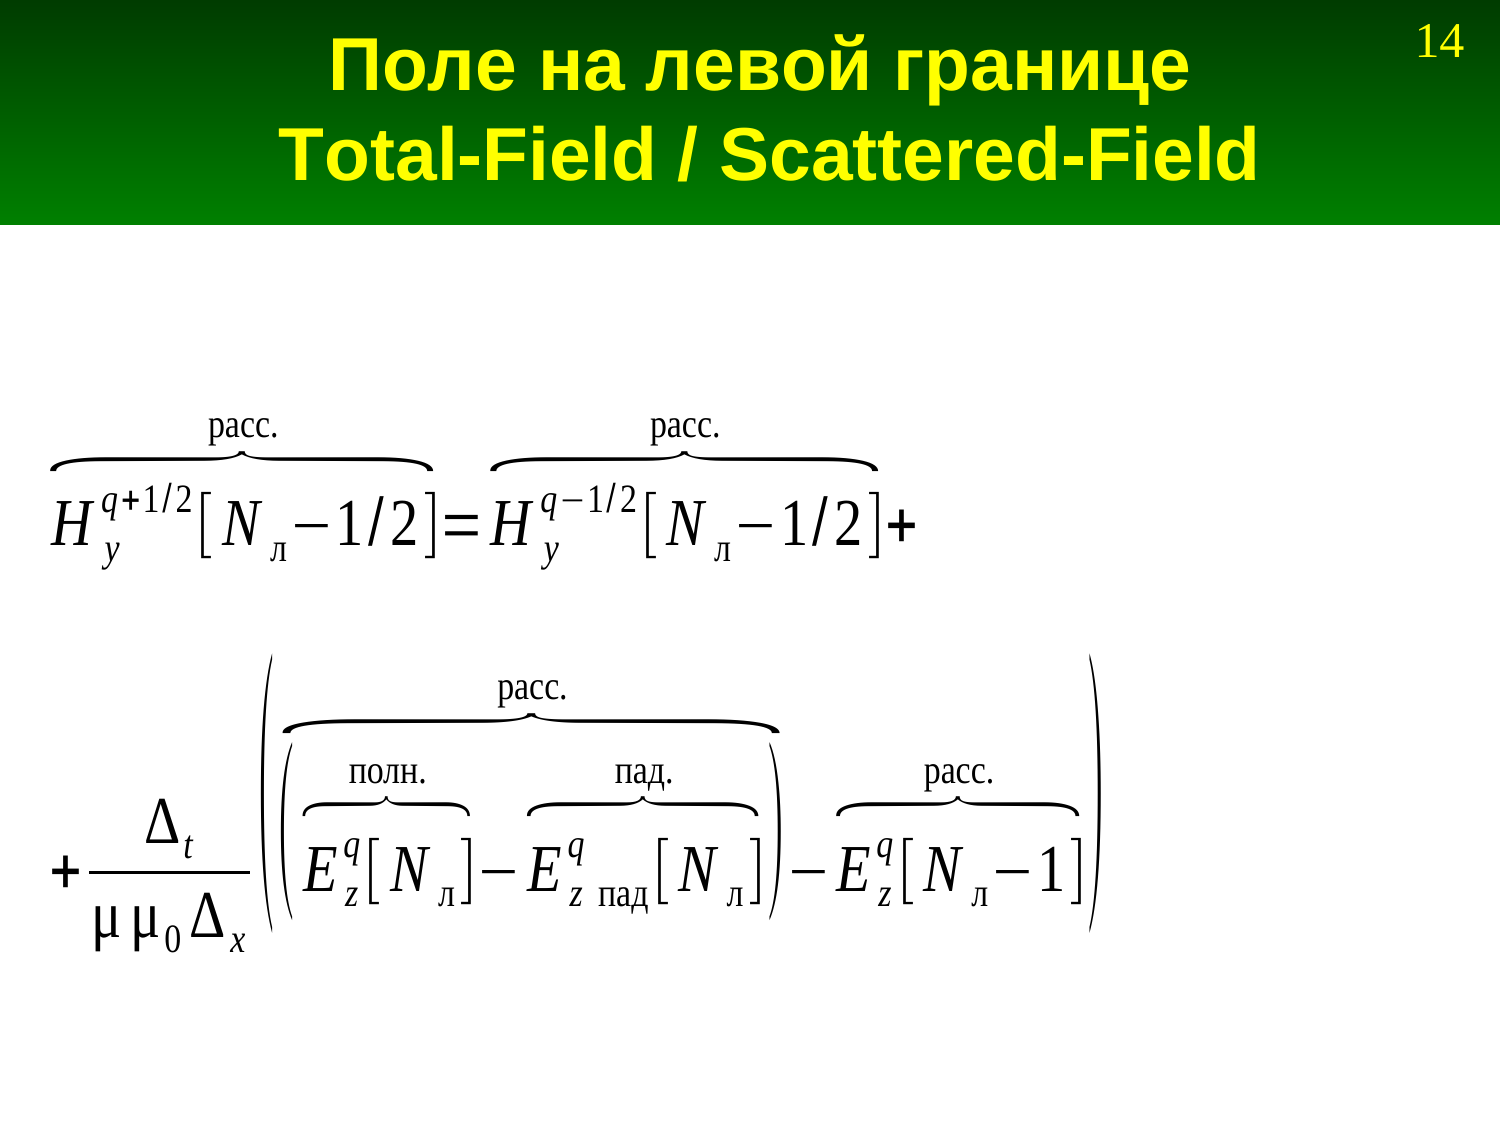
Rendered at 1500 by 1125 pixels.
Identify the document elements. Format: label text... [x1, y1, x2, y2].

chart [18, 401, 1130, 962]
title Поле на левой границе Total-Field / Scattered-Field [100, 7, 1441, 204]
